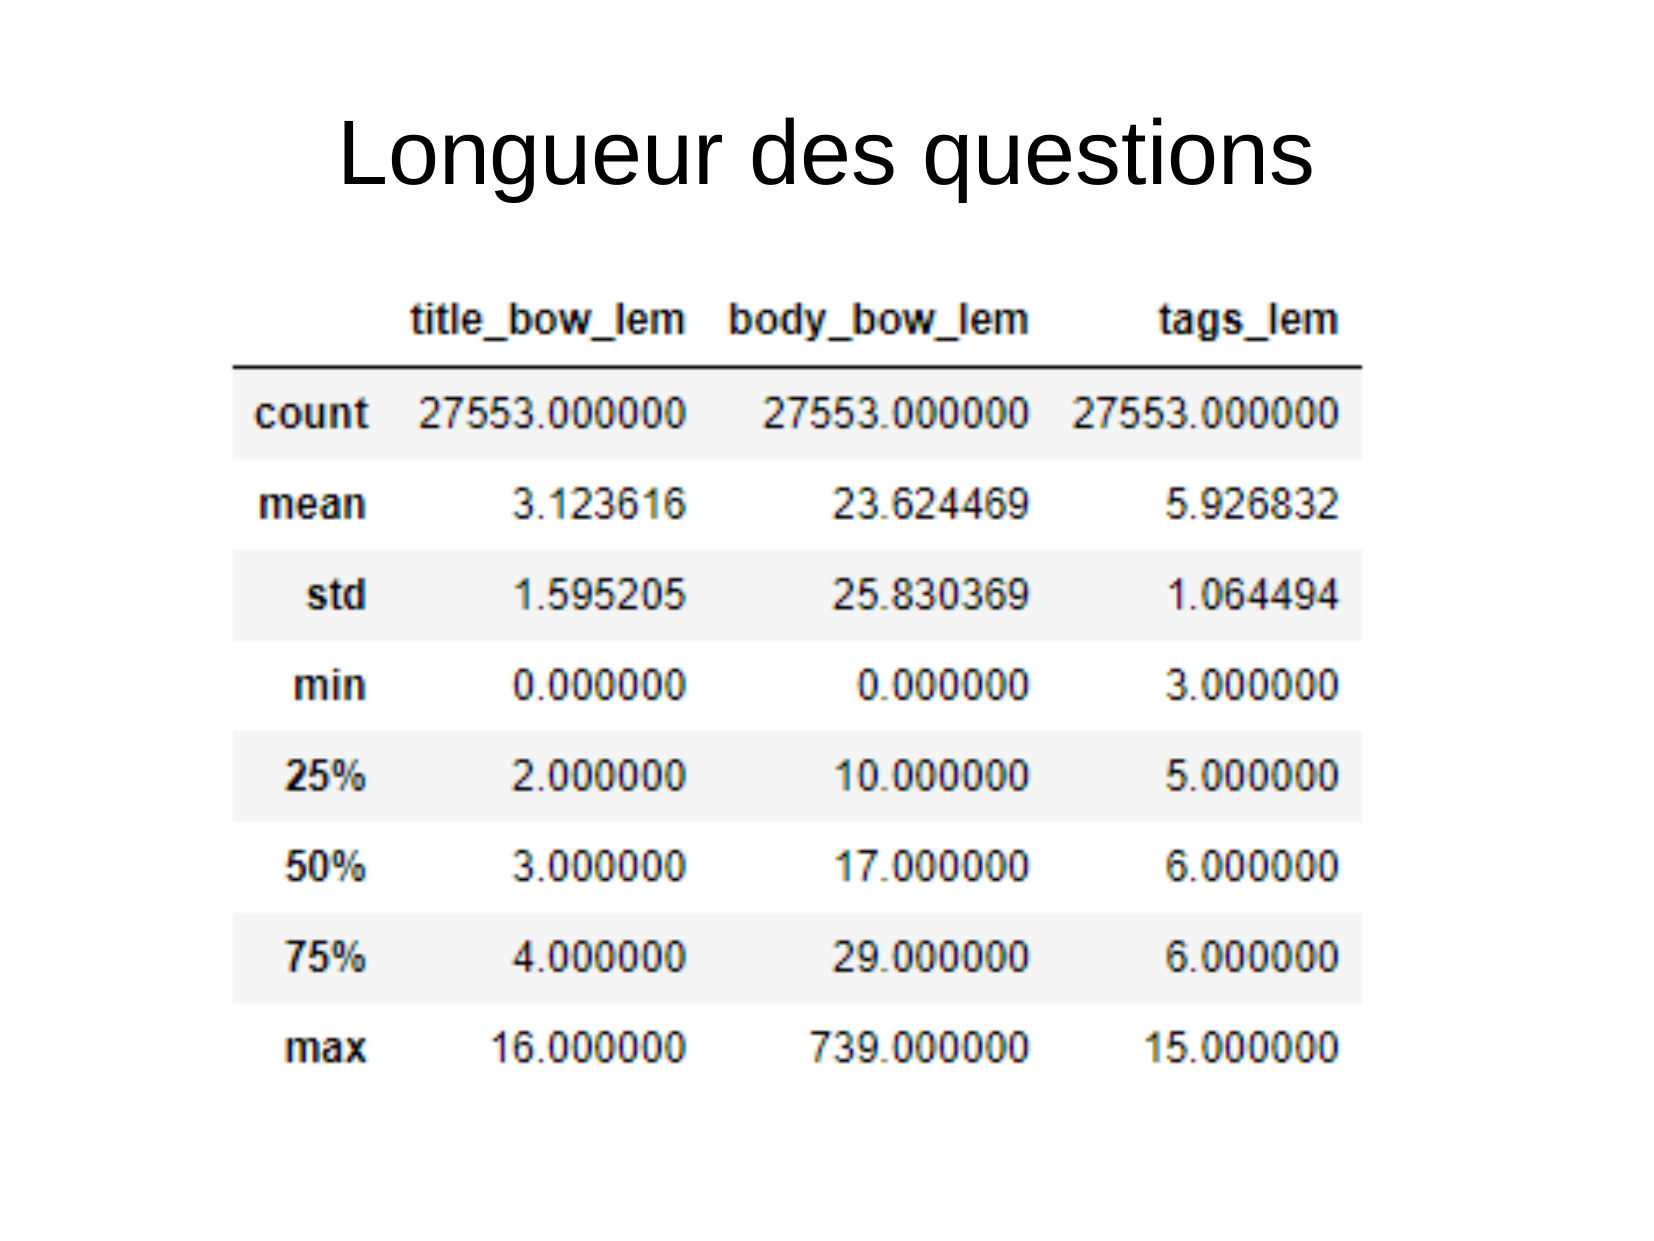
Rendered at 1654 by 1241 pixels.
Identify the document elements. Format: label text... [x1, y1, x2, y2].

title Longueur des questions [82, 49, 1571, 257]
picture [220, 290, 1433, 1109]
